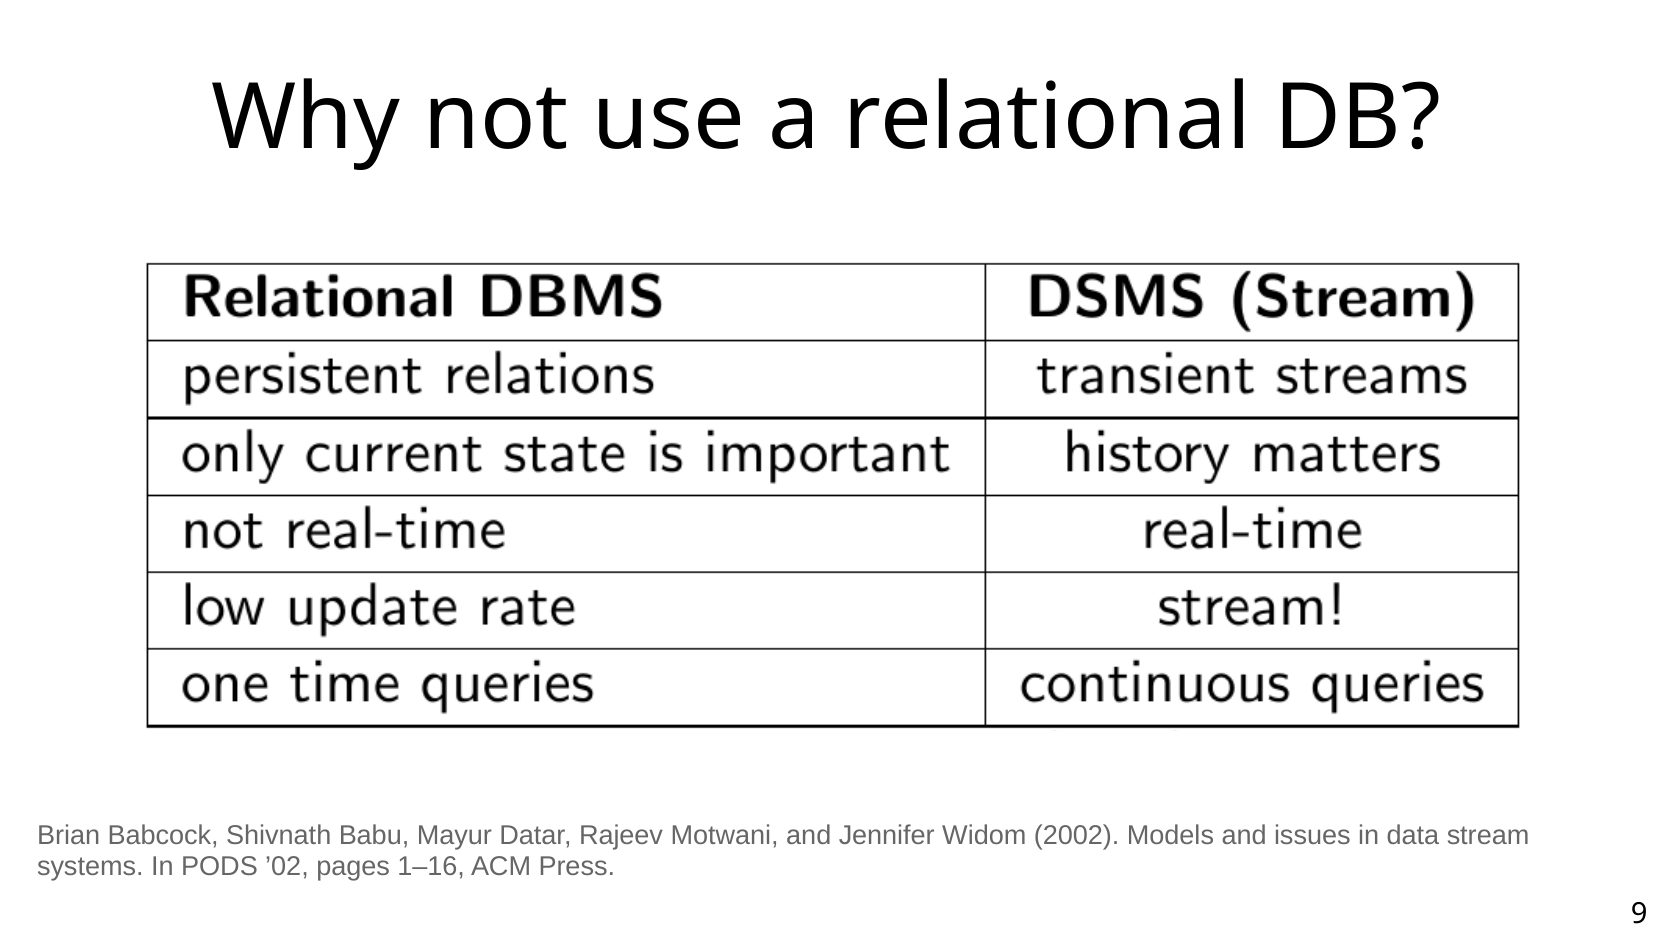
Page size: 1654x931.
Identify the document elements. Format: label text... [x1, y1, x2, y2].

text_box Brian Babcock, Shivnath Babu, Mayur Datar, Rajeev Motwani, and Jennifer Widom (2002). Models and issues in data stream systems. In PODS ’02, pages 1–16, ACM Press. [22, 812, 1632, 893]
picture [136, 255, 1532, 731]
title Why not use a relational DB? [82, 1, 1571, 226]
